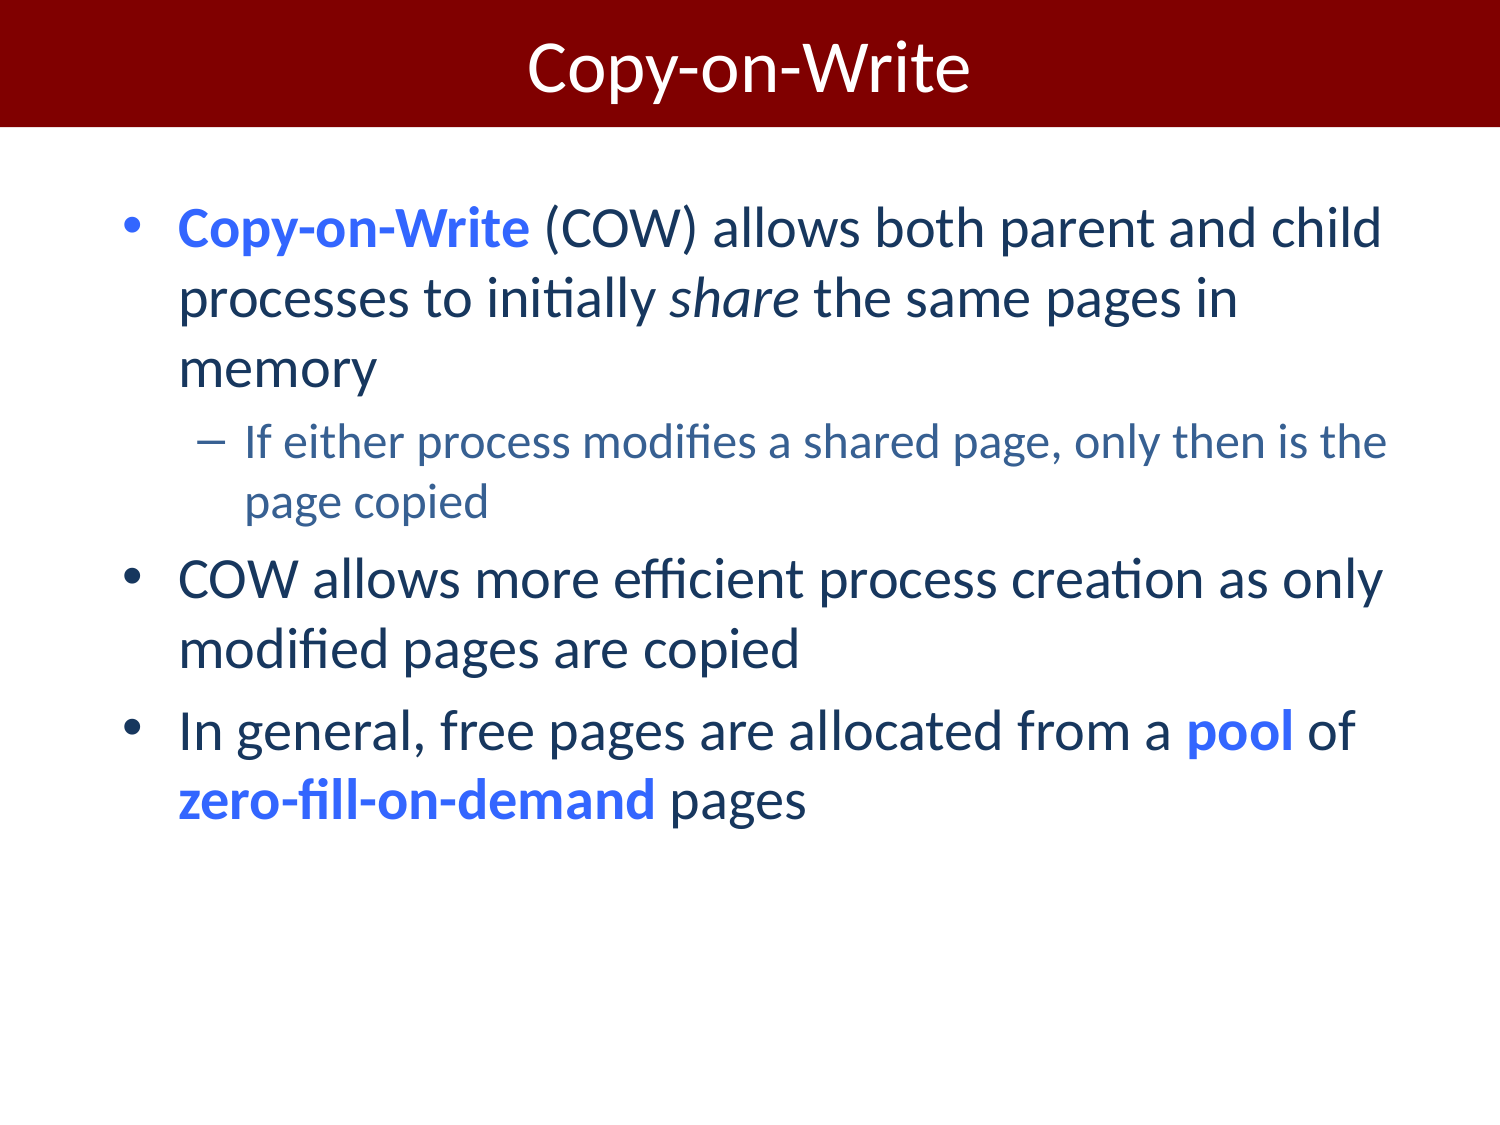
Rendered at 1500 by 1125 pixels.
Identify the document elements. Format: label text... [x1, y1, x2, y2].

list Copy-on-Write (COW) allows both parent and child processes to initially share the same pages in memory If either process modifies a shared page, only then is the page copied COW allows more efficient process creation as only modified pages are copied In general, free pages are allocated from a pool of zero-fill-on-demand pages [107, 181, 1428, 1011]
title Copy-on-Write [0, 0, 1500, 128]
